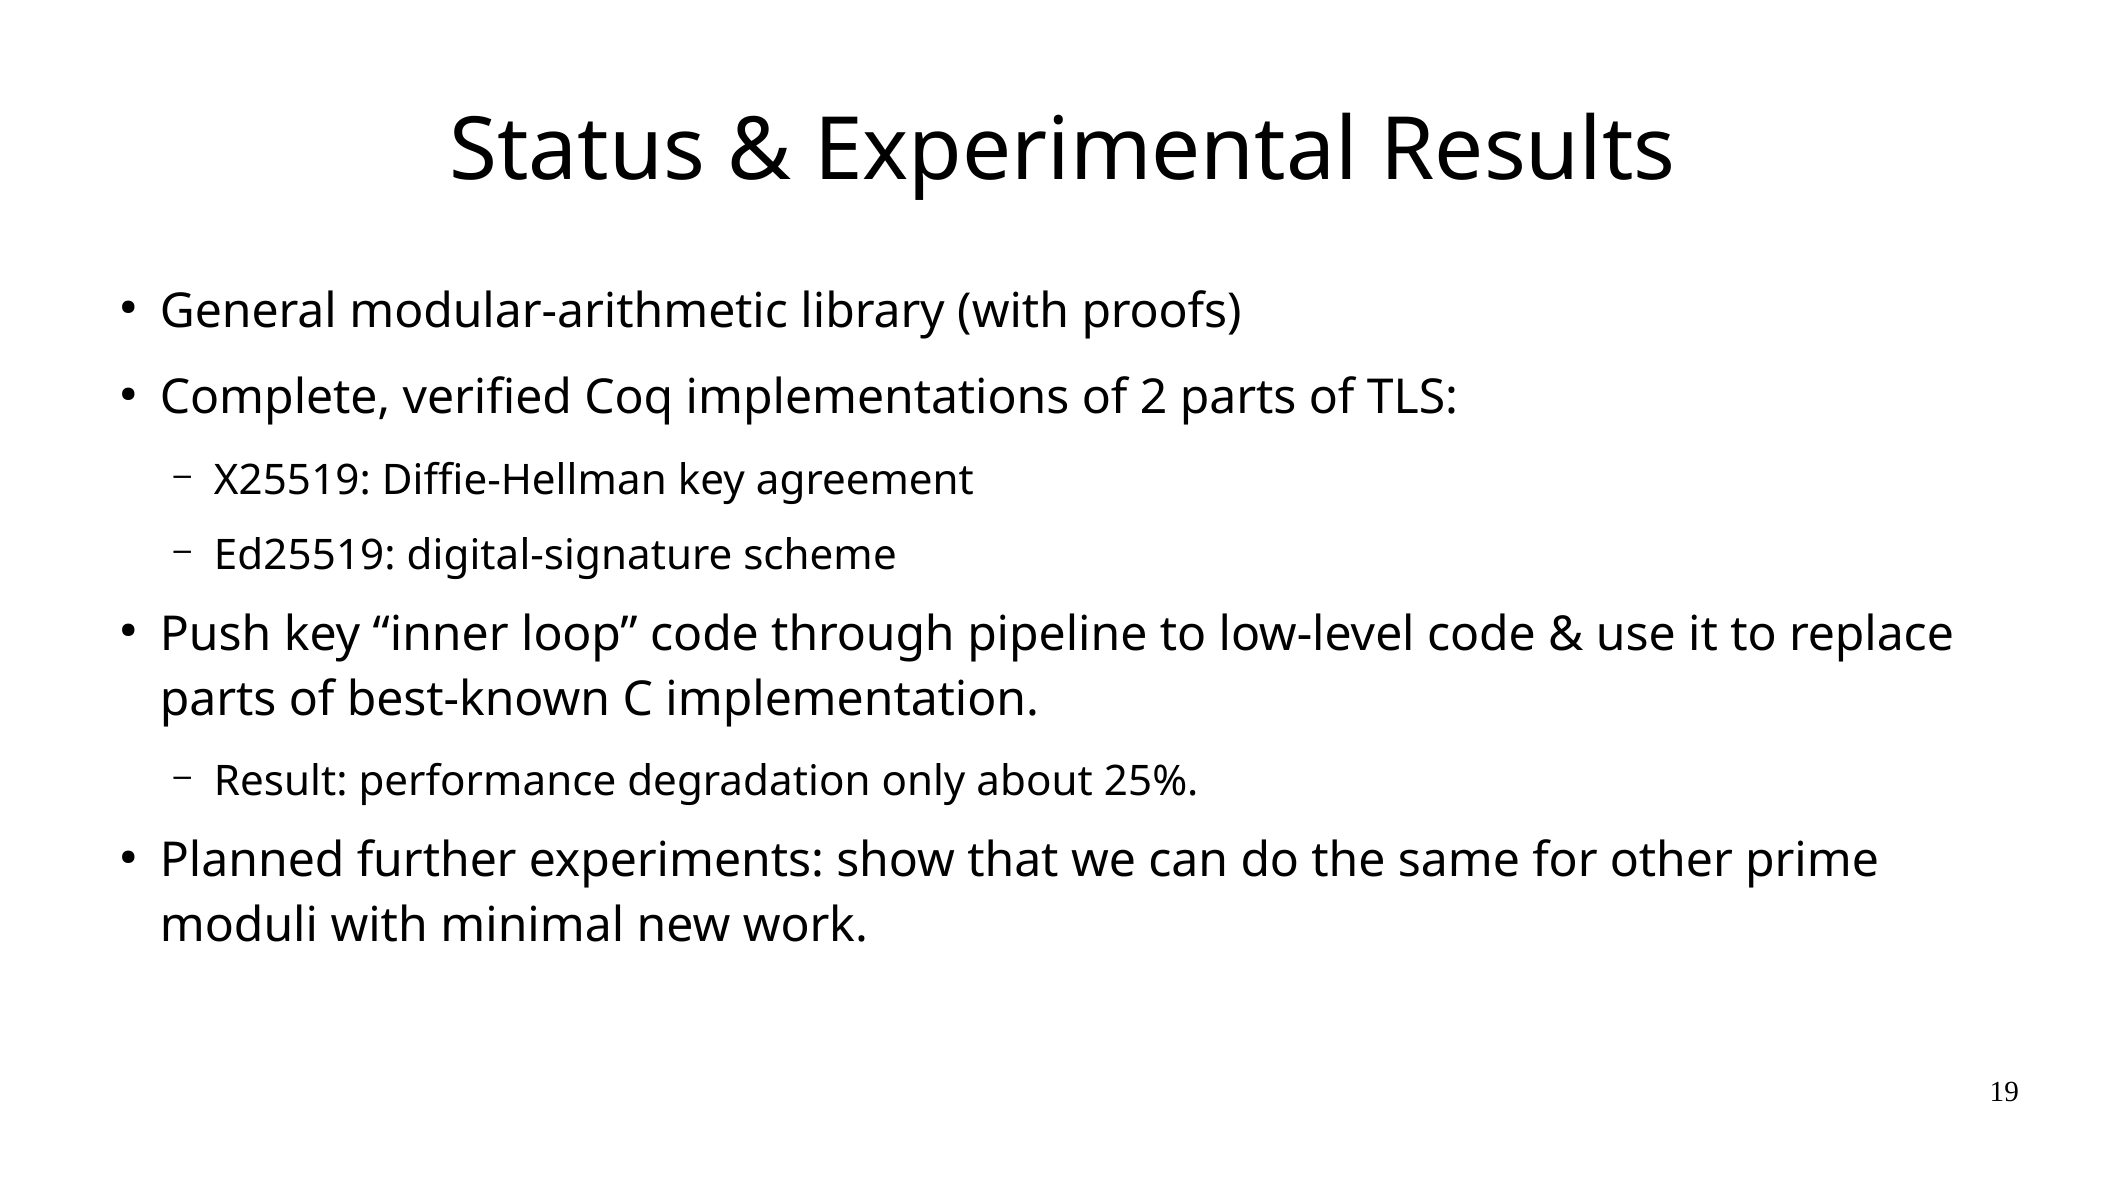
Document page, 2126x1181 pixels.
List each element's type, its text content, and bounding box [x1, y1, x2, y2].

list General modular-arithmetic library (with proofs) Complete, verified Coq implementations of 2 parts of TLS: X25519: Diffie-Hellman key agreement Ed25519: digital-signature scheme Push key “inner loop” code through pipeline to low-level code & use it to replace parts of best-known C implementation. Result: performance degradation only about 25%. Planned further experiments: show that we can do the same for other prime moduli with minimal new work. [106, 276, 1977, 961]
title Status & Experimental Results [106, 47, 2020, 245]
